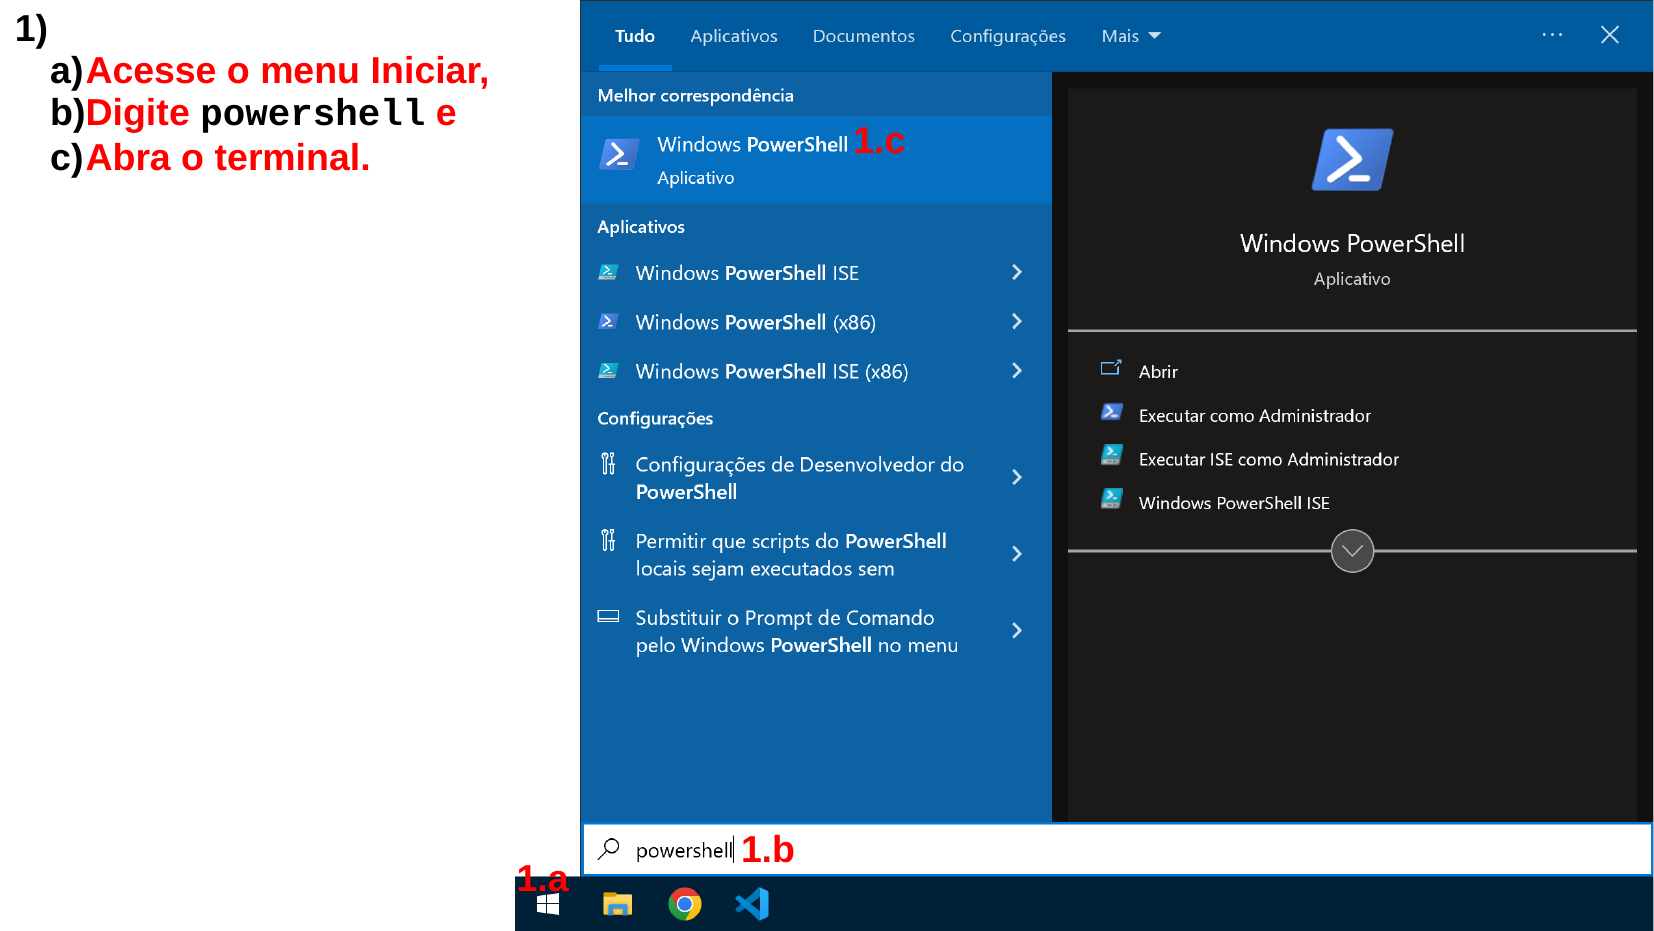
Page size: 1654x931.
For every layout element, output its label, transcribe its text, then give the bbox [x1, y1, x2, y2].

picture [515, 0, 1654, 931]
text_box 1.a [501, 849, 584, 907]
text_box 1.b [726, 820, 811, 878]
text_box 1.c [838, 112, 921, 170]
text_box Acesse o menu Iniciar, Digite powershell e Abra o terminal. [0, 0, 562, 187]
